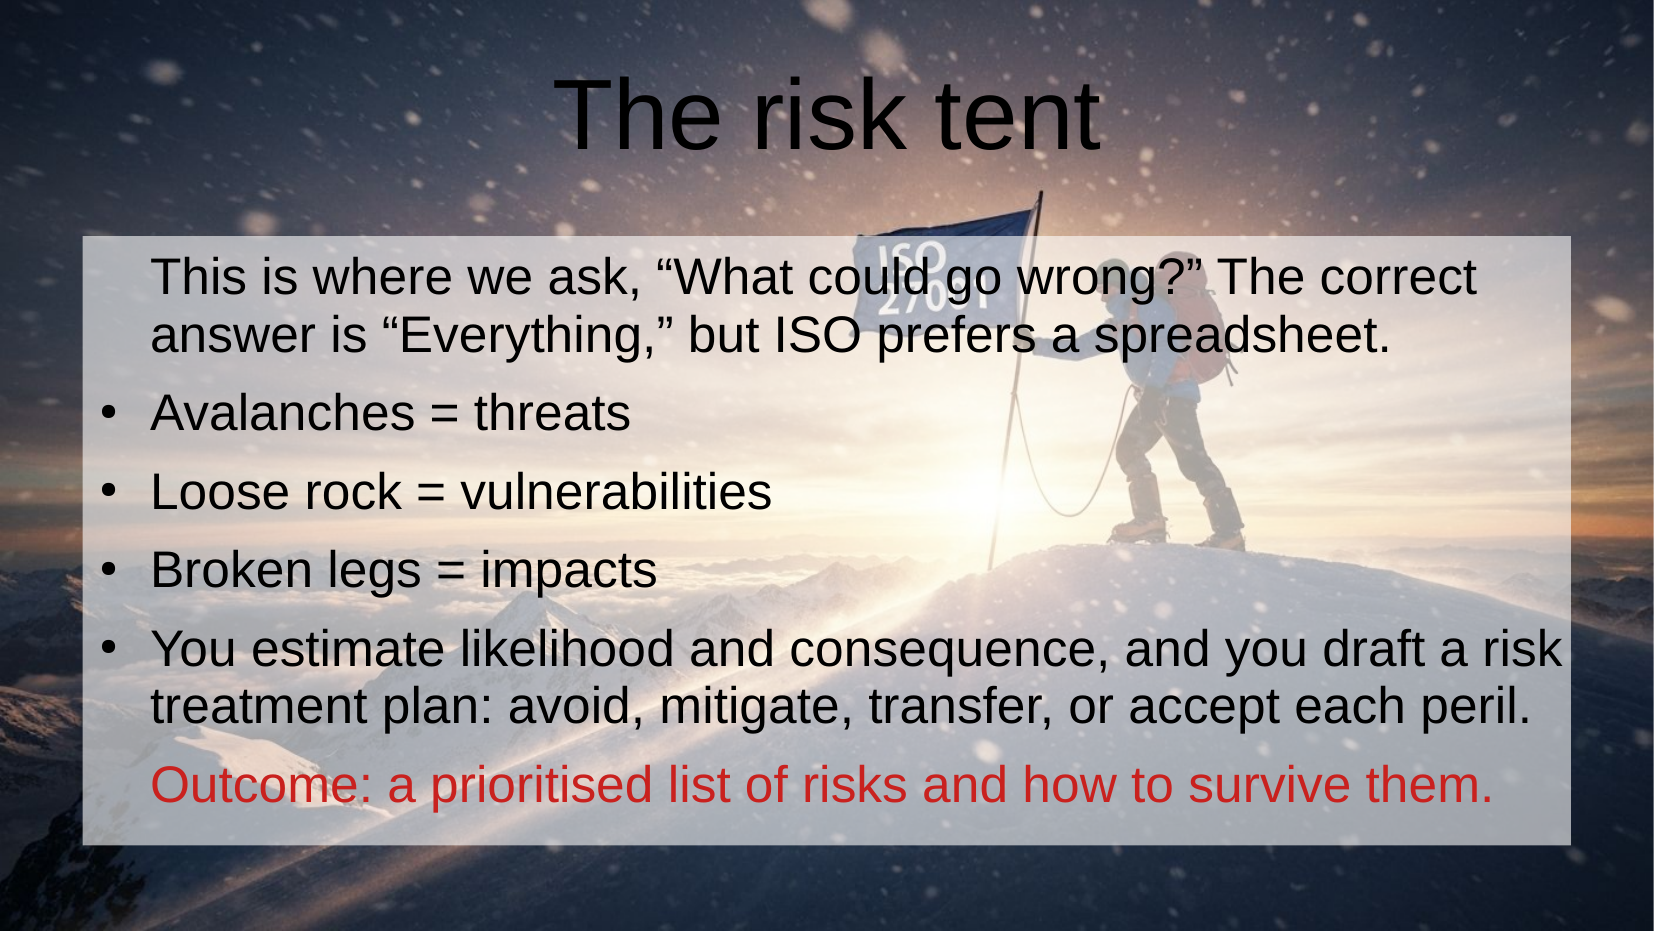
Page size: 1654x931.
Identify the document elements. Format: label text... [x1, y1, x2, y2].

list This is where we ask, “What could go wrong?” The correct answer is “Everything,” but ISO prefers a spreadsheet. Avalanches = threats Loose rock = vulnerabilities Broken legs = impacts You estimate likelihood and consequence, and you draft a risk treatment plan: avoid, mitigate, transfer, or accept each peril. Outcome: a prioritised list of risks and how to survive them. [82, 236, 1571, 846]
picture [0, 0, 1654, 931]
title The risk tent [82, 37, 1571, 193]
